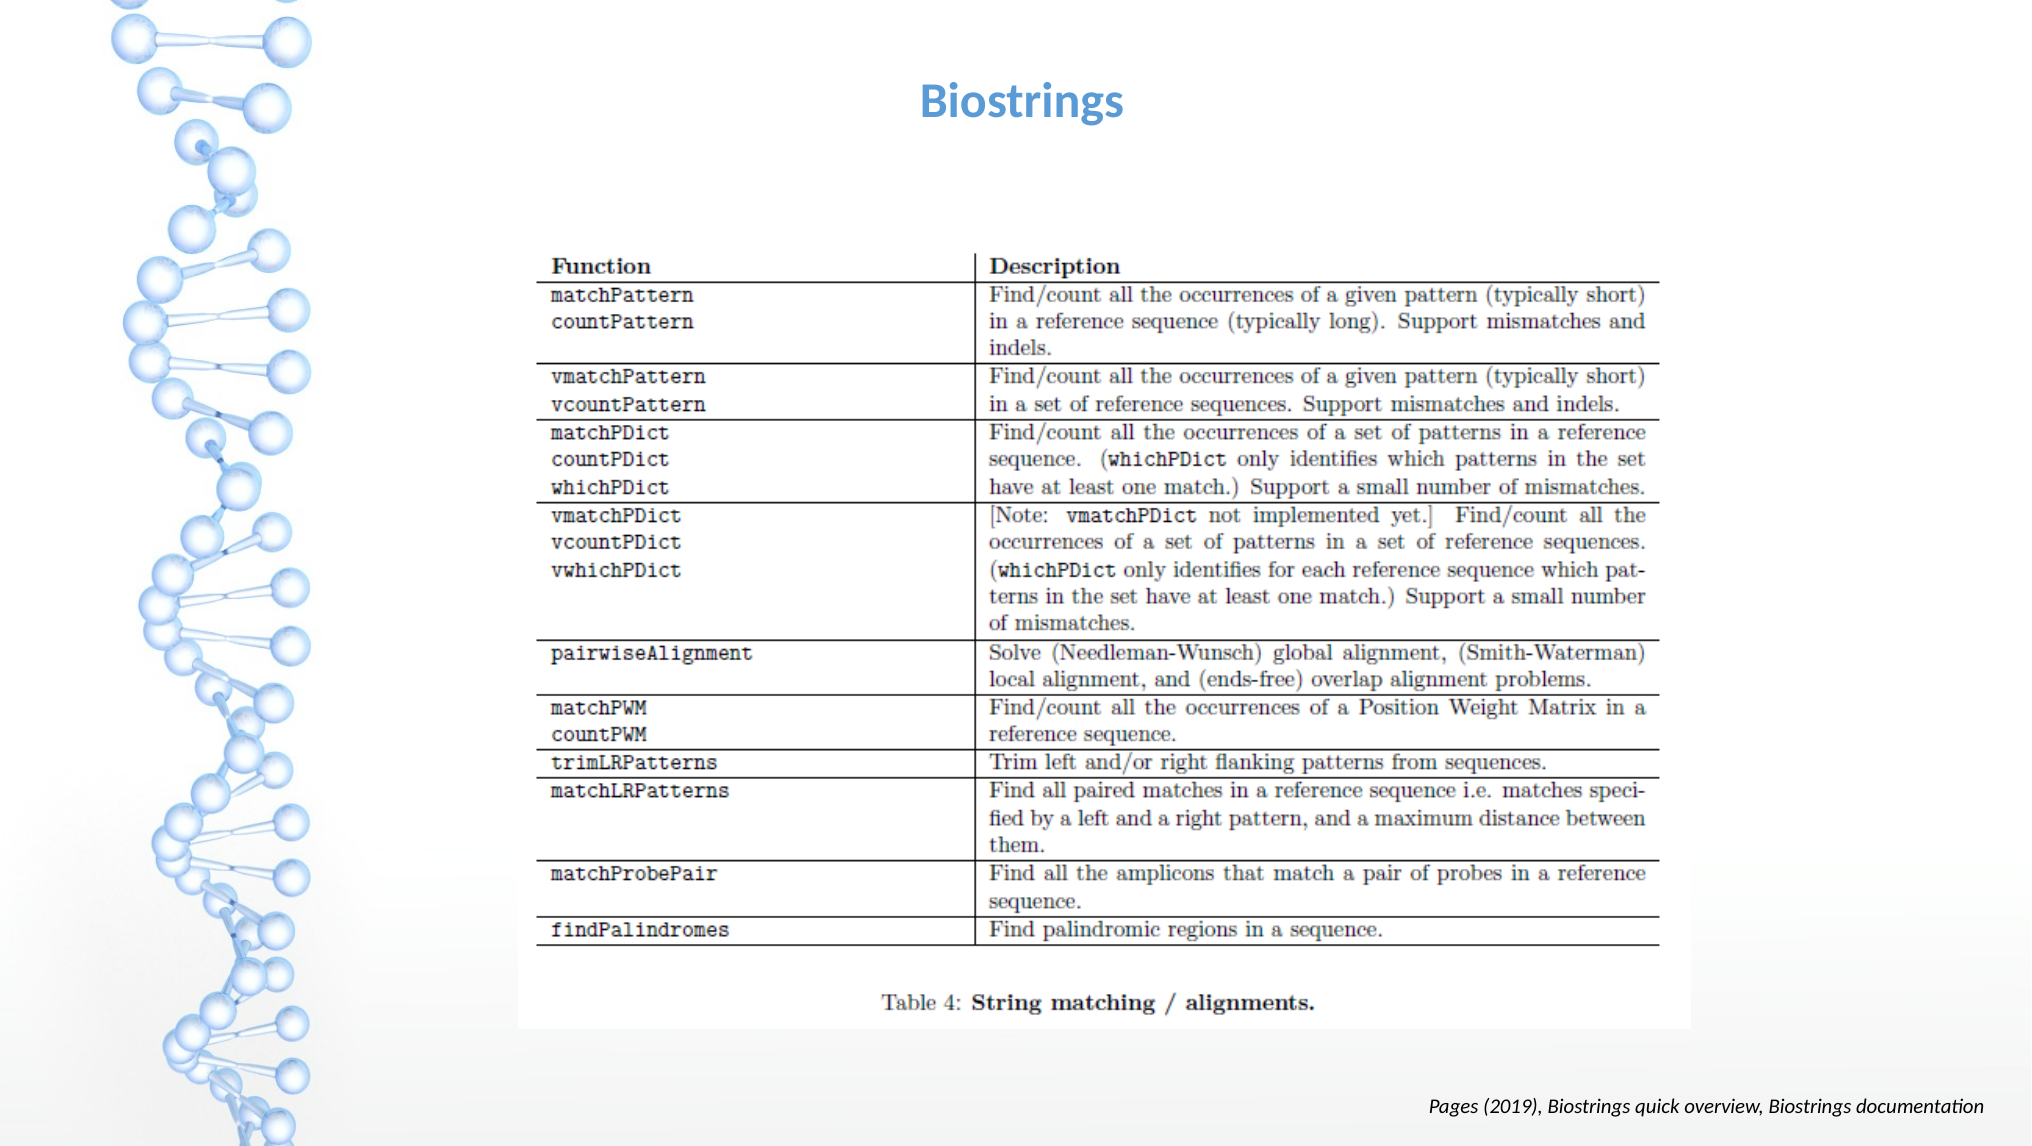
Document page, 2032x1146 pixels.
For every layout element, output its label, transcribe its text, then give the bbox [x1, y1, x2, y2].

picture [518, 238, 1691, 1029]
text_box Pages (2019), Biostrings quick overview, Biostrings documentation [1413, 1085, 2003, 1126]
text_box Biostrings [904, 59, 1151, 136]
